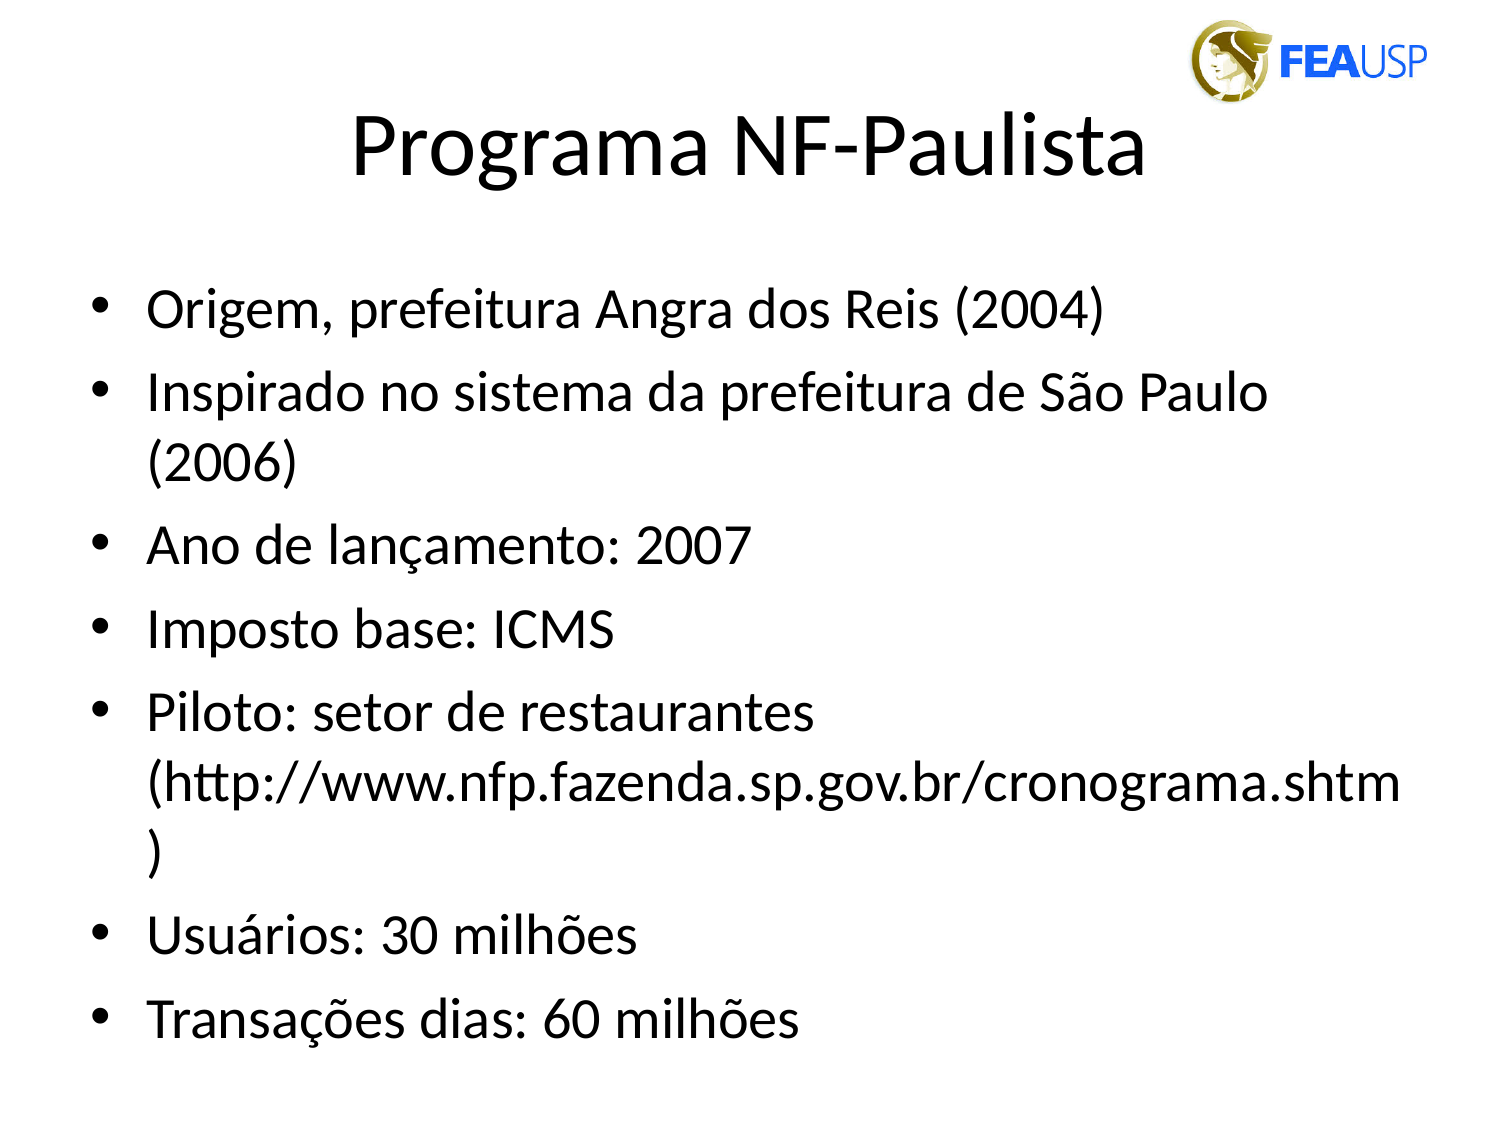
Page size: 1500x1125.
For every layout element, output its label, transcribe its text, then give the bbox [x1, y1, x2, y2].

picture [1187, 19, 1427, 105]
list Origem, prefeitura Angra dos Reis (2004) Inspirado no sistema da prefeitura de São Paulo (2006) Ano de lançamento: 2007 Imposto base: ICMS Piloto: setor de restaurantes (http://www.nfp.fazenda.sp.gov.br/cronograma.shtm) Usuários: 30 milhões Transações dias: 60 milhões [75, 262, 1425, 1005]
title Programa NF-Paulista [75, 45, 1425, 233]
